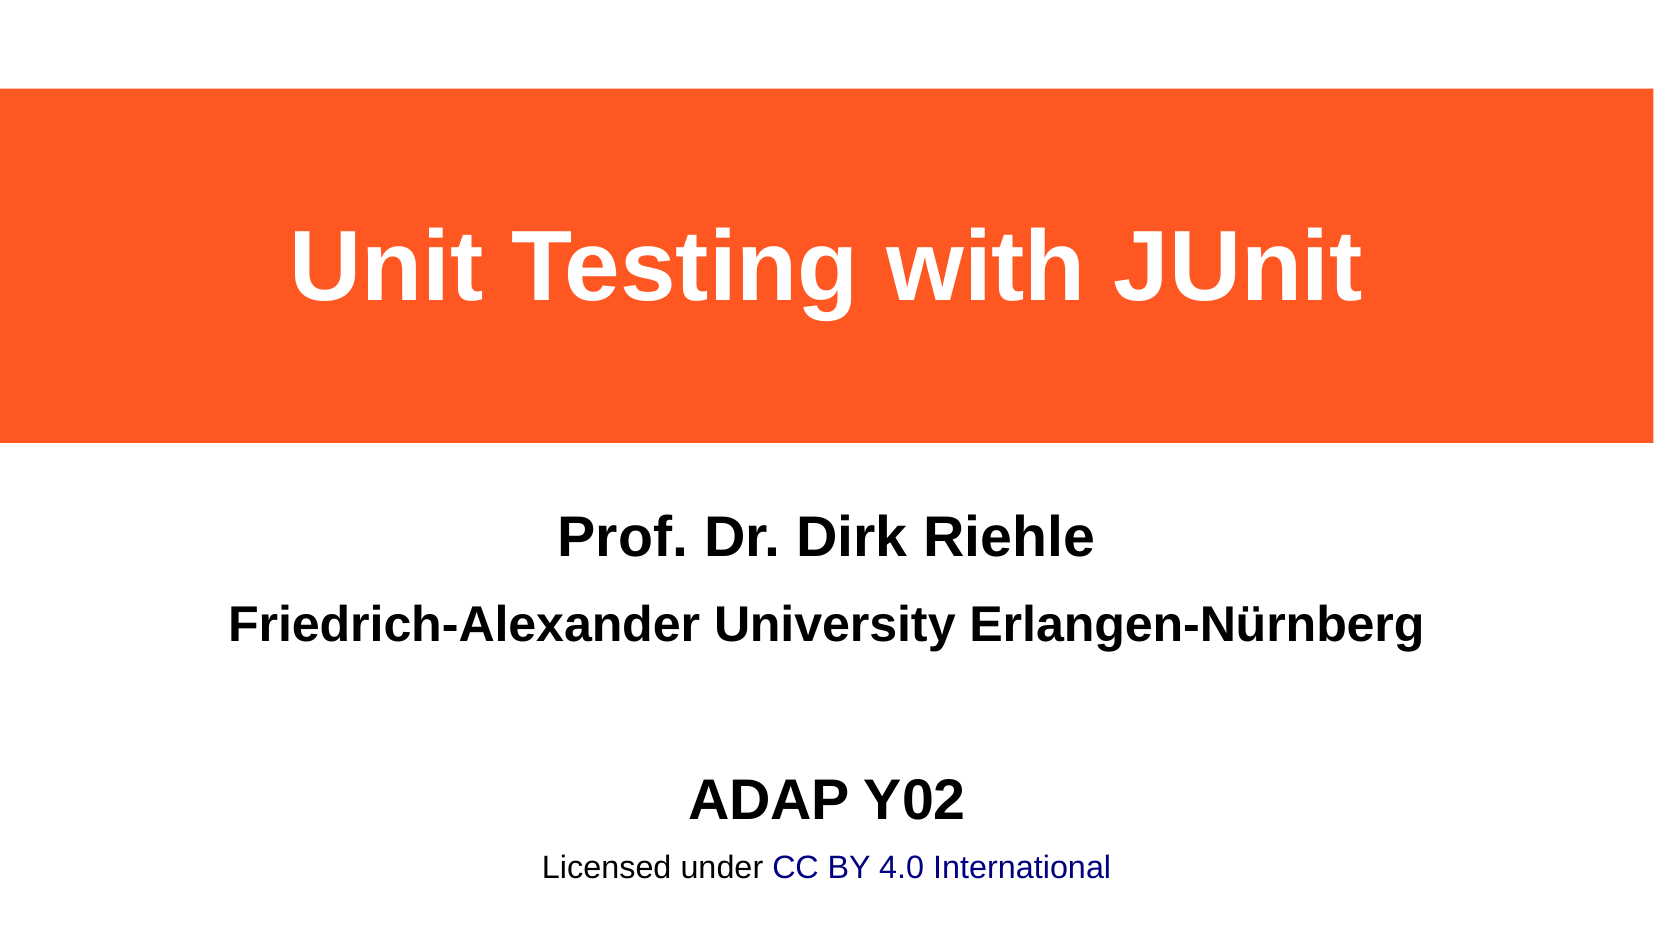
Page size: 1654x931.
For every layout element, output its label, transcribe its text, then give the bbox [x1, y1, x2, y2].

title Unit Testing with JUnit [0, 88, 1654, 443]
subtitle Prof. Dr. Dirk Riehle Friedrich-Alexander University Erlangen-Nürnberg ADAP Y02 Licensed under CC BY 4.0 International [29, 472, 1625, 886]
